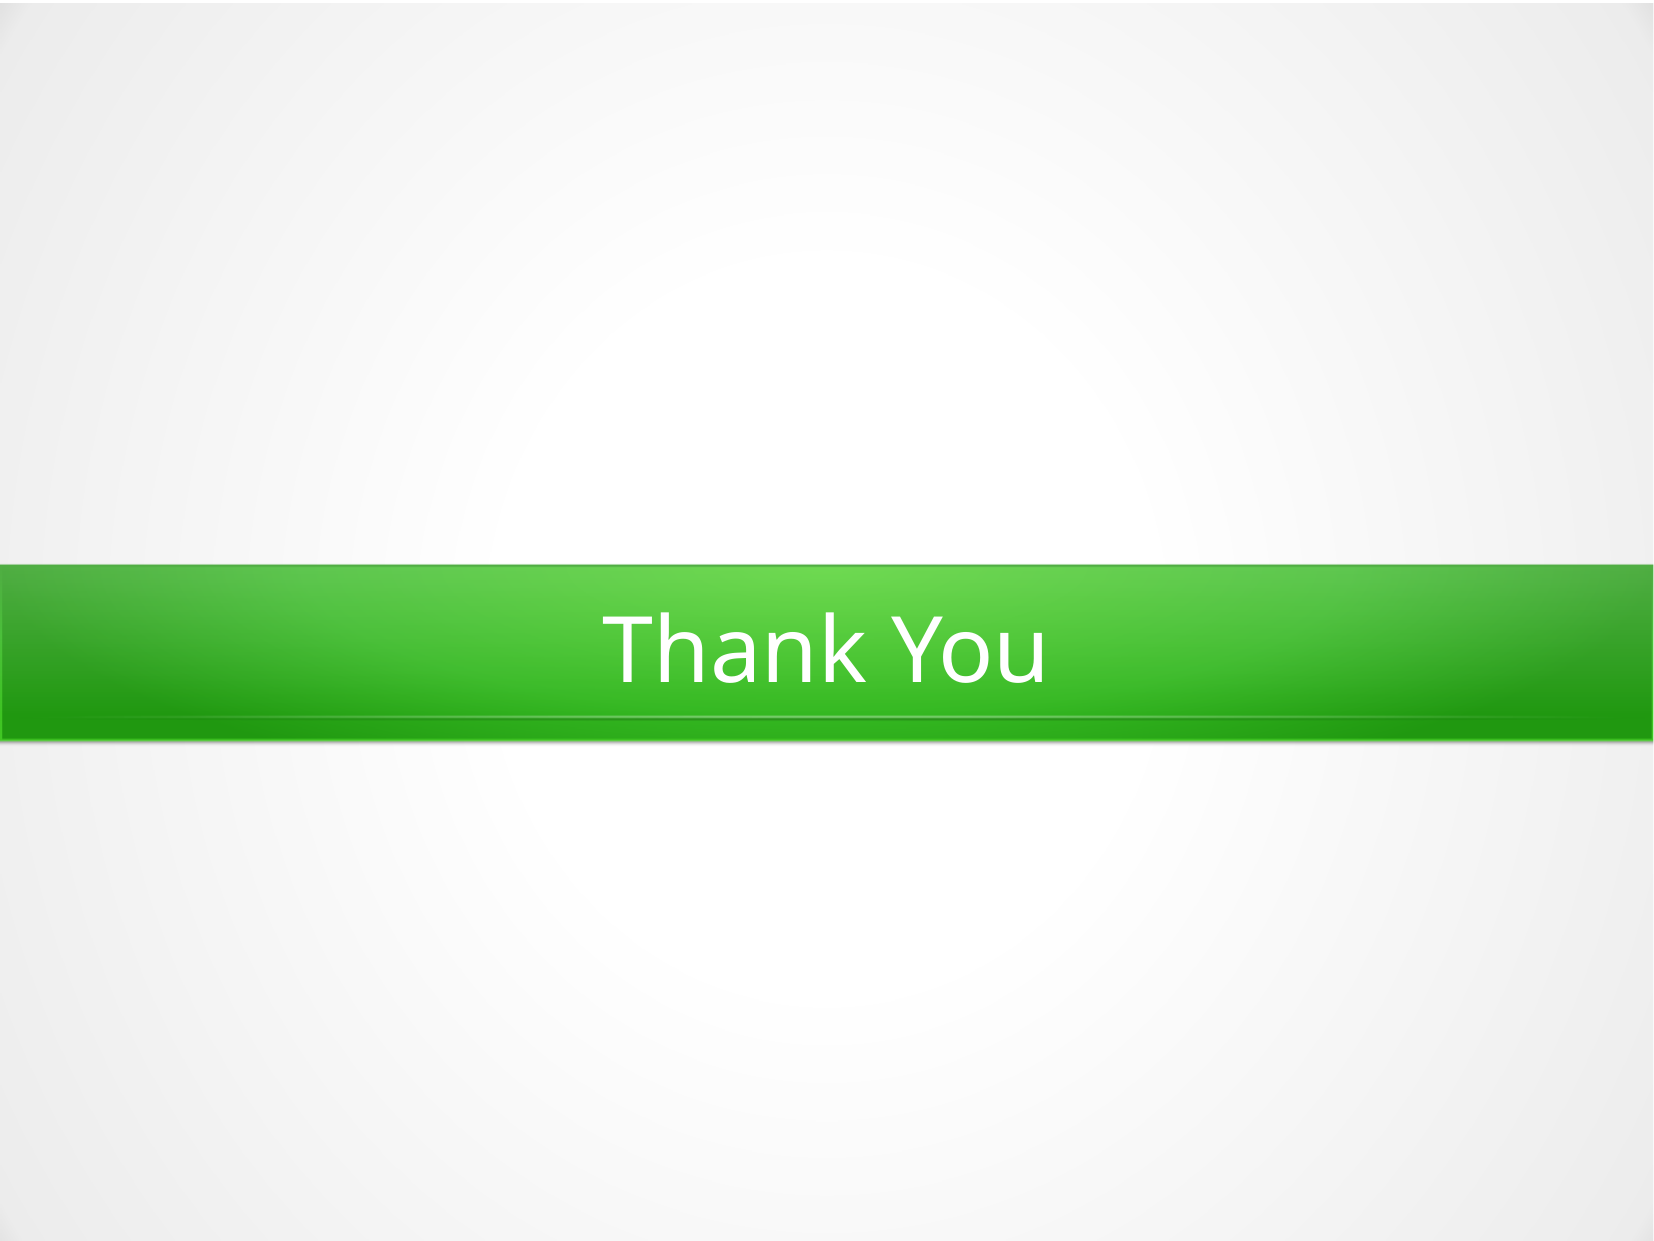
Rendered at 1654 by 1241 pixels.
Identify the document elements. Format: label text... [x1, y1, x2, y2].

picture [0, 3, 1654, 1241]
title Thank You [82, 578, 1571, 715]
